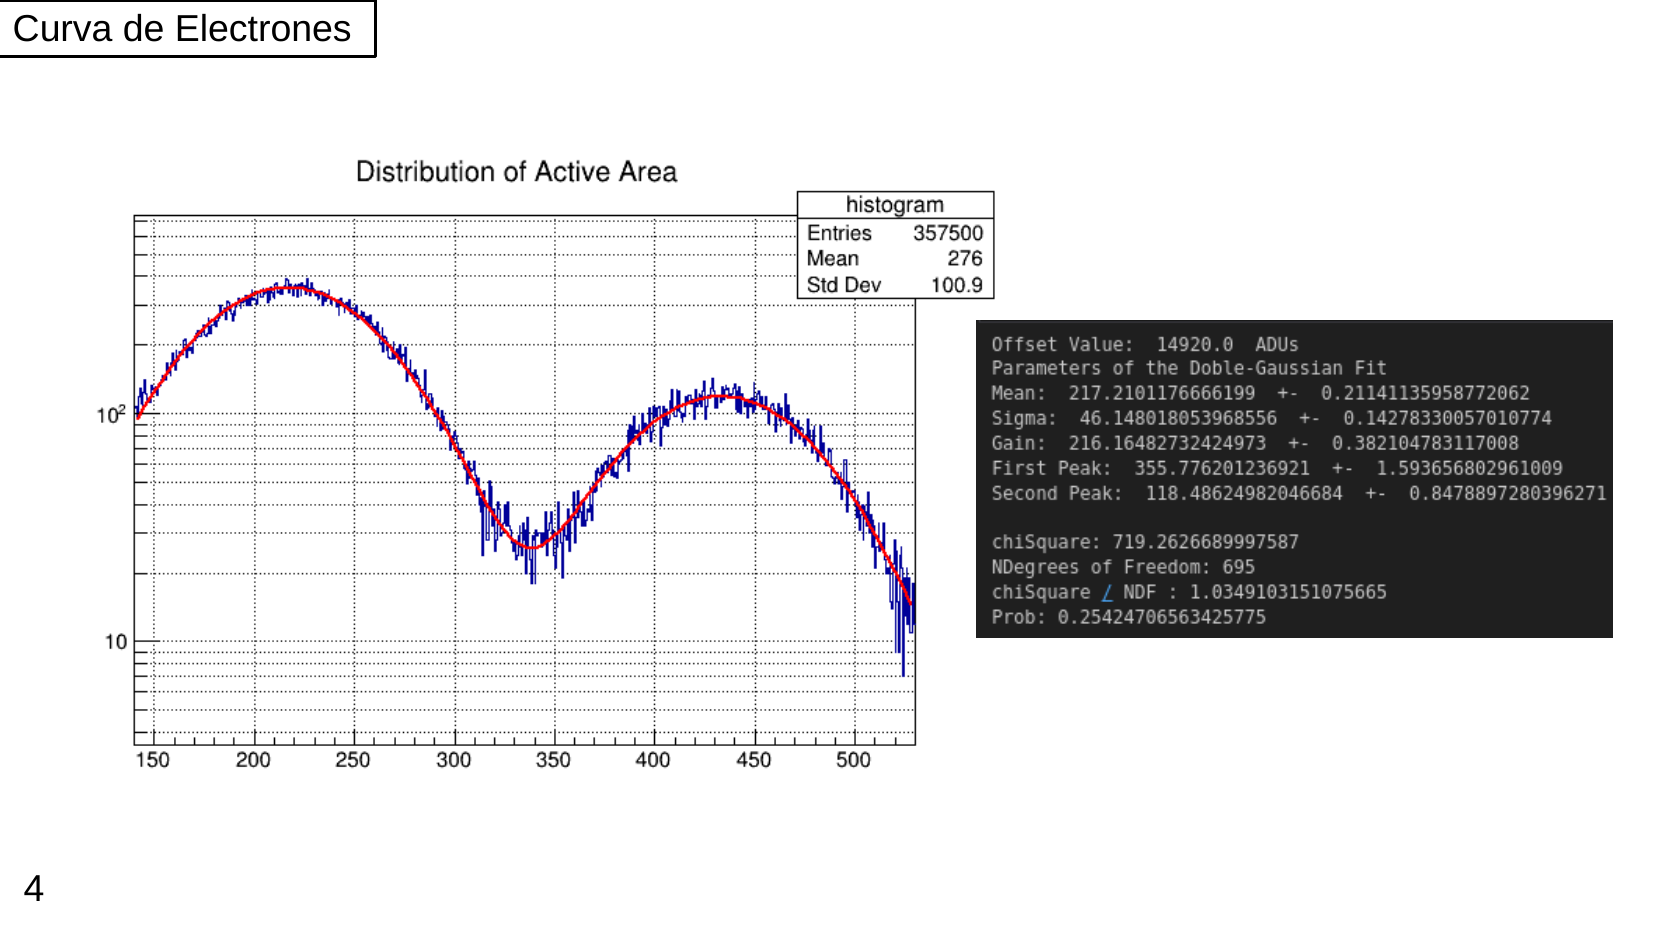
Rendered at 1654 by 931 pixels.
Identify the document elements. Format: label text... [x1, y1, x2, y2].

picture [37, 149, 1613, 812]
text_box <number> [8, 860, 638, 931]
text_box Curva de Electrones [0, 0, 376, 57]
